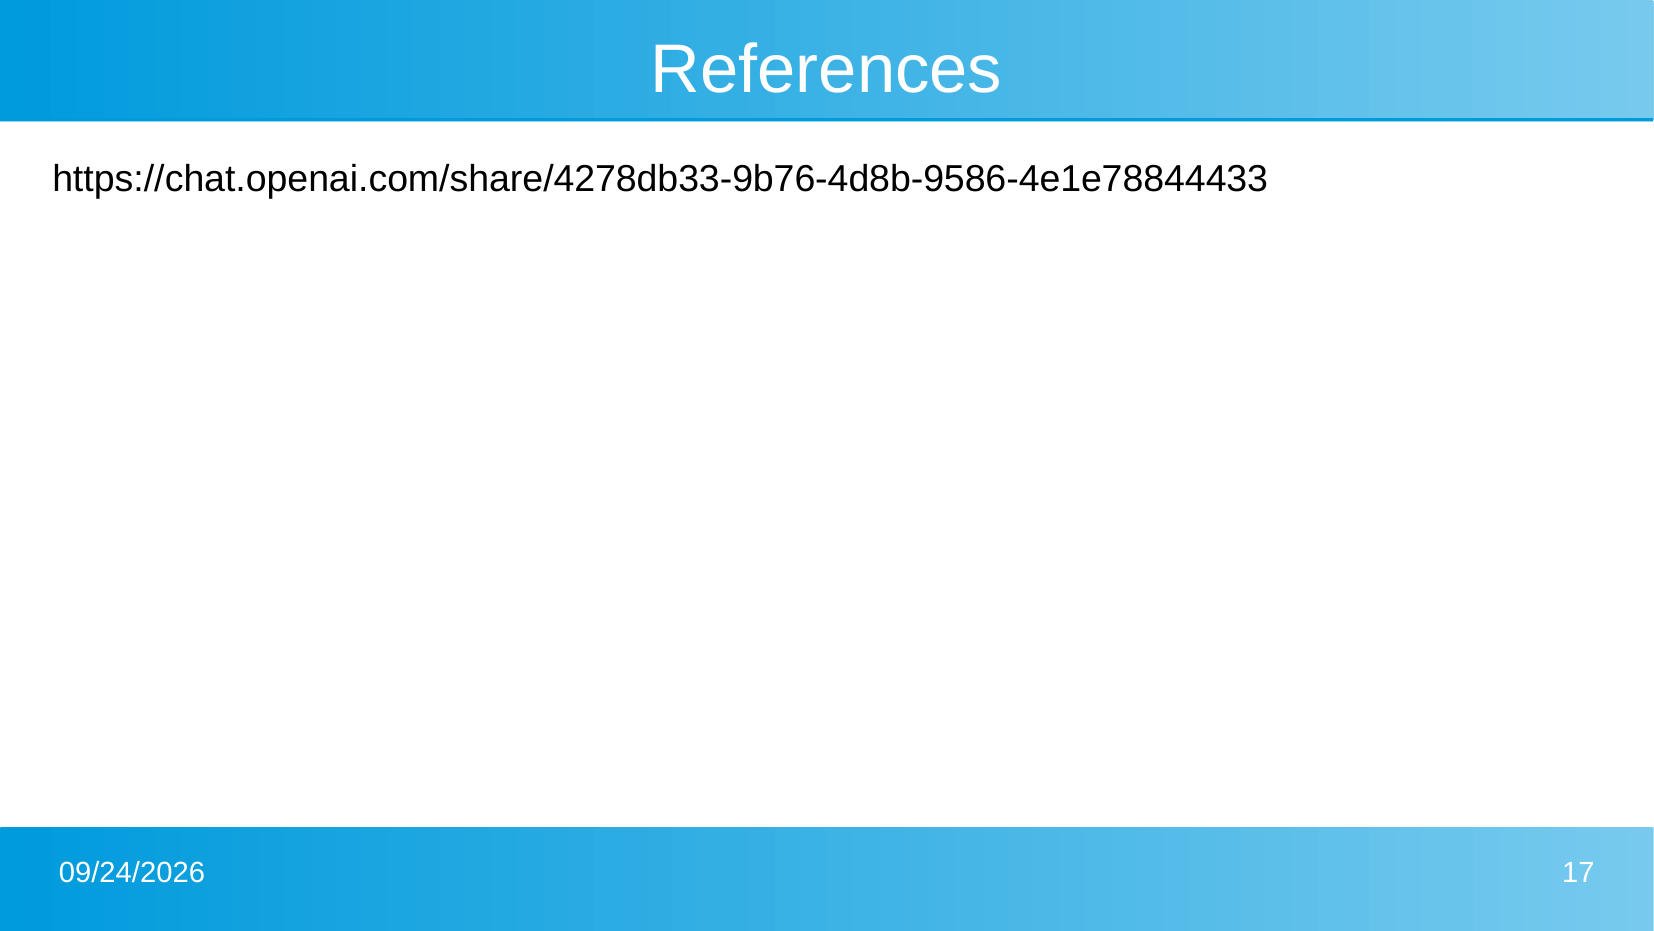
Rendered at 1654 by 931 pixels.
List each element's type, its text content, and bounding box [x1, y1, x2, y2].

text_box https://chat.openai.com/share/4278db33-9b76-4d8b-9586-4e1e78844433 [37, 150, 1463, 638]
title References [59, 29, 1595, 108]
